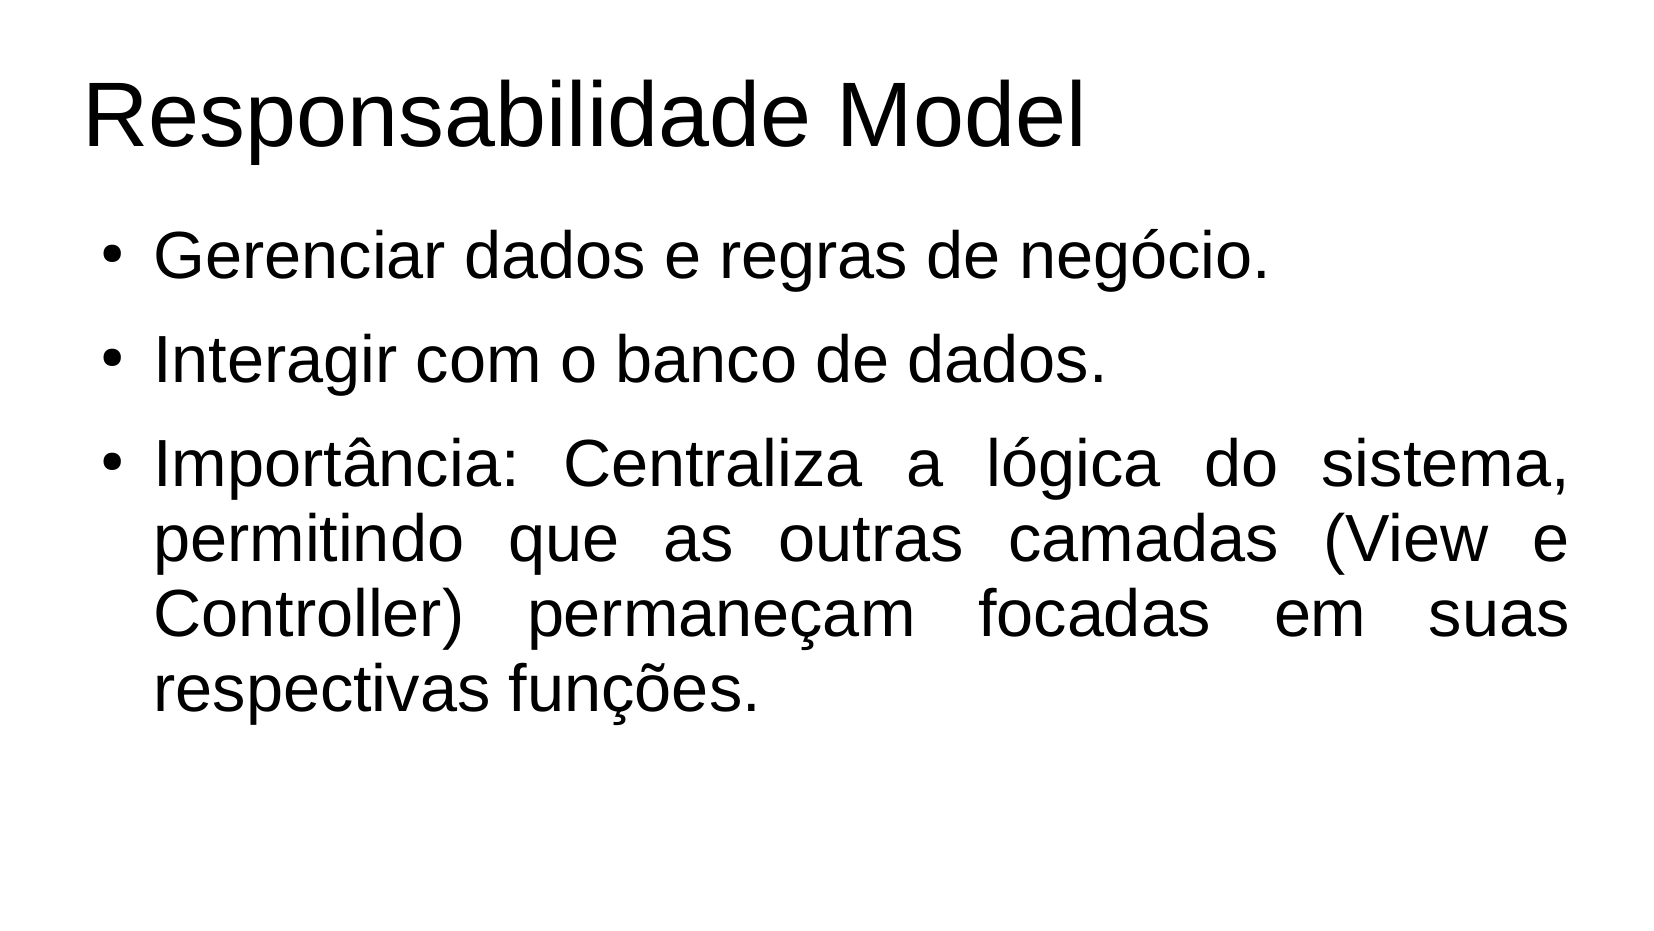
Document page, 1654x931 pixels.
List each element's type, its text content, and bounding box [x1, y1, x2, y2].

list Gerenciar dados e regras de negócio. Interagir com o banco de dados. Importância: Centraliza a lógica do sistema, permitindo que as outras camadas (View e Controller) permaneçam focadas em suas respectivas funções. [82, 217, 1571, 758]
title Responsabilidade Model [82, 37, 1571, 193]
